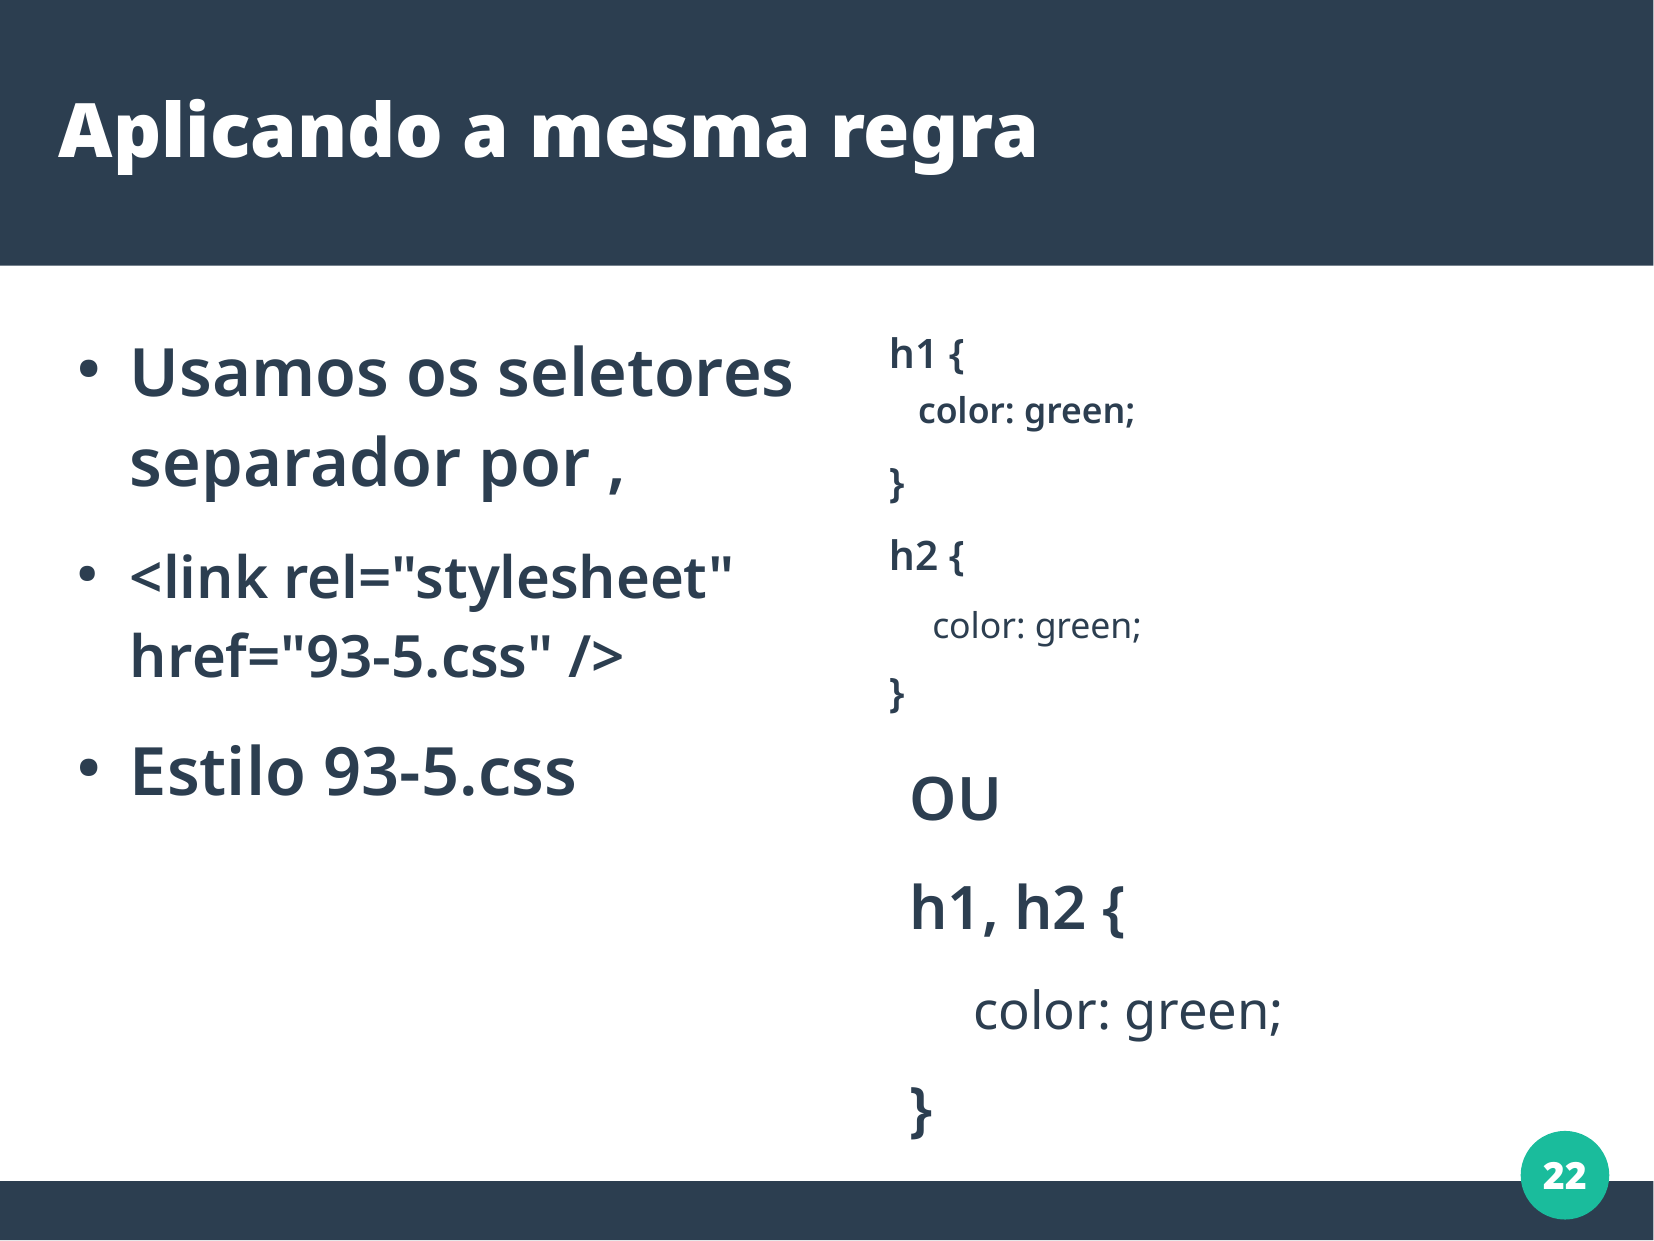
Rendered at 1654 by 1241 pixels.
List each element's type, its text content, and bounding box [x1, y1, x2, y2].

list h1 { color: green; } h2 { color: green; } [845, 324, 1596, 720]
list OU h1, h2 { color: green; } [845, 756, 1596, 1151]
title Aplicando a mesma regra [59, 49, 1595, 207]
list Usamos os seletores separador por , <link rel="stylesheet" href="93-5.css" /> Estilo 93-5.css [59, 324, 809, 1152]
